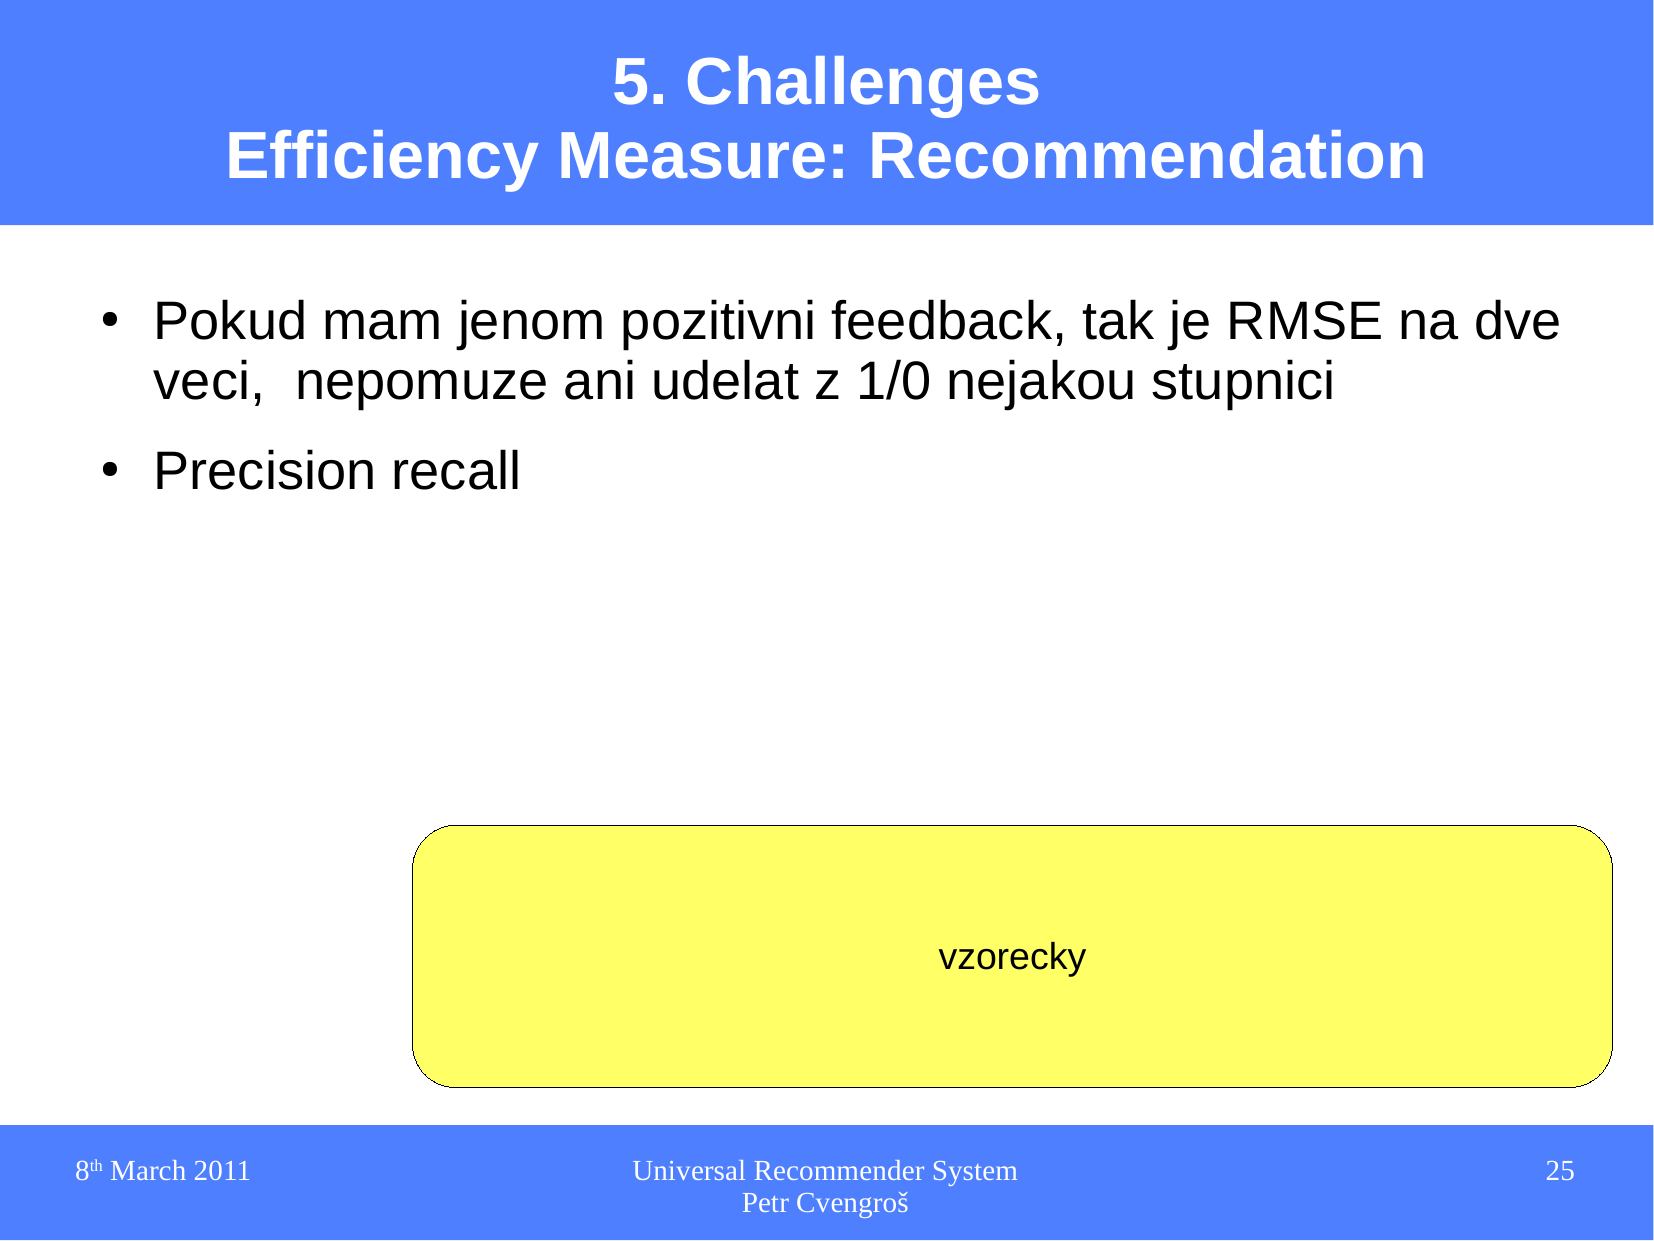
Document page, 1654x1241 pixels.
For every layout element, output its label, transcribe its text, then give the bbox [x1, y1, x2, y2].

list Pokud mam jenom pozitivni feedback, tak je RMSE na dve veci, nepomuze ani udelat z 1/0 nejakou stupnici Precision recall [82, 290, 1571, 1094]
text_box vzorecky [412, 825, 1613, 1088]
title 5. Challenges Efficiency Measure: Recommendation [82, 32, 1571, 205]
